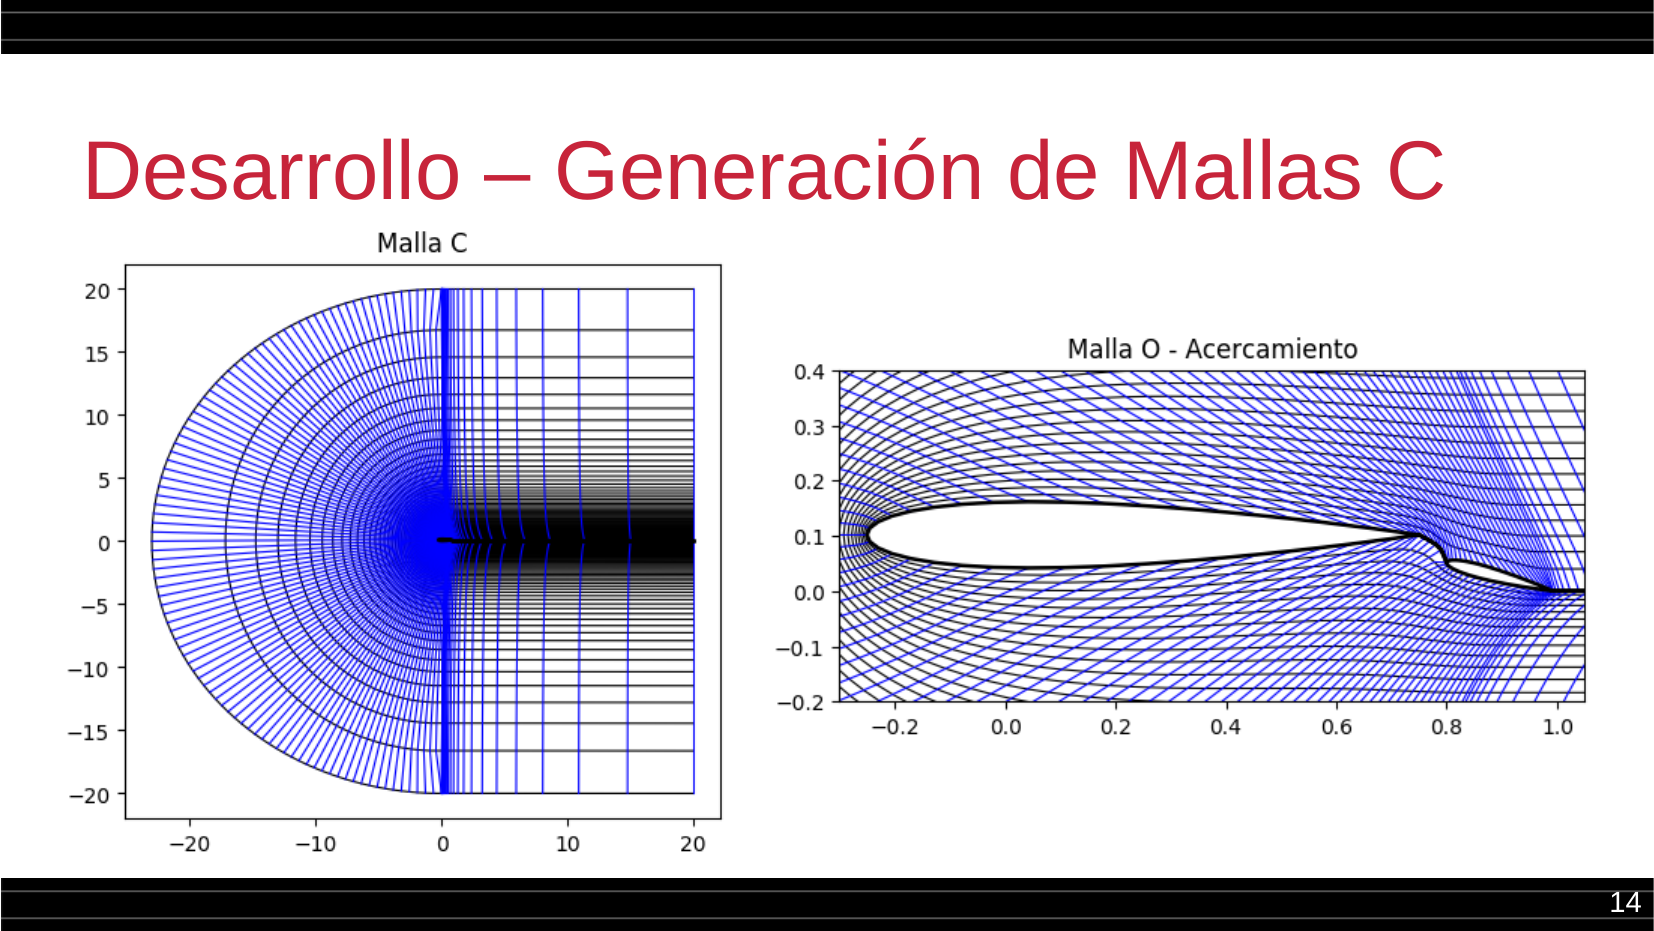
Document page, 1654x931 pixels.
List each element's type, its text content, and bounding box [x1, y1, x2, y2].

picture [1, 878, 1654, 931]
picture [59, 224, 728, 862]
picture [767, 330, 1592, 745]
title Desarrollo – Generación de Mallas C [82, 92, 1571, 249]
picture [1, 0, 1654, 54]
